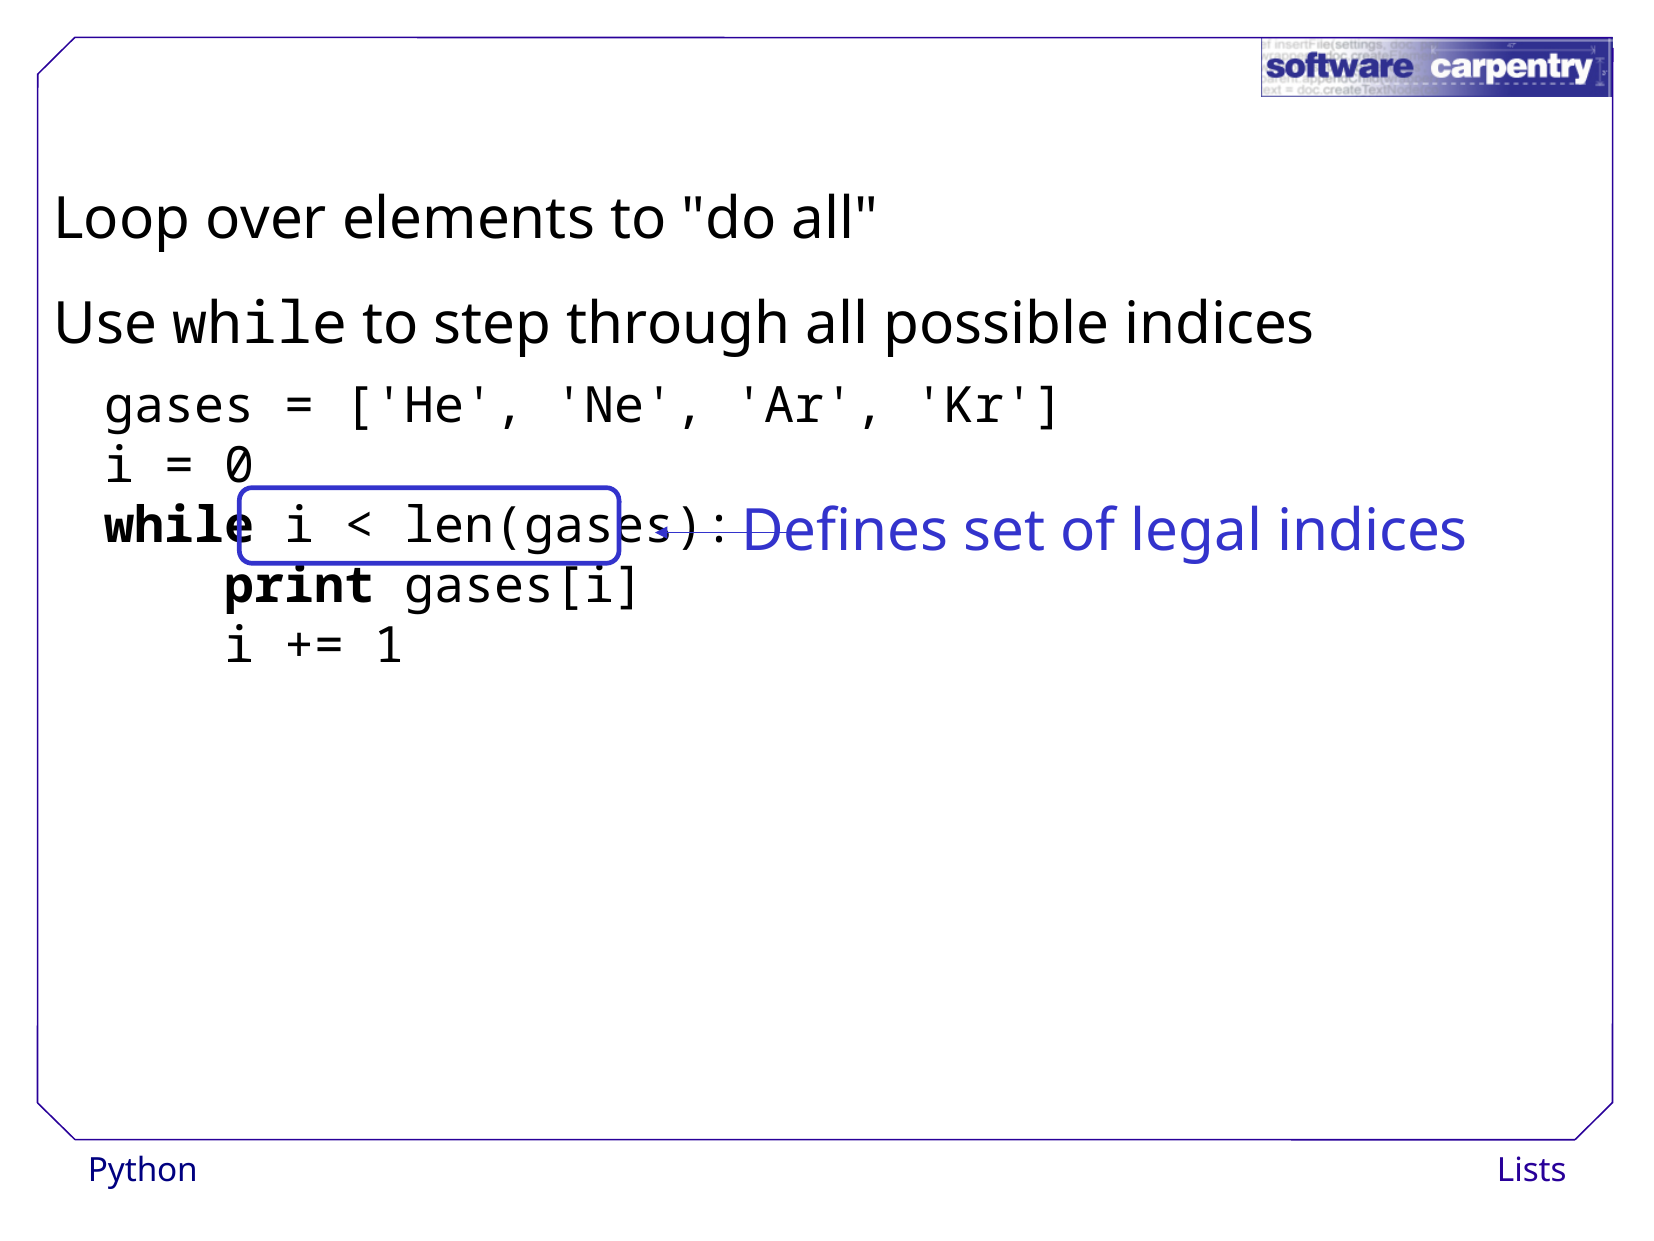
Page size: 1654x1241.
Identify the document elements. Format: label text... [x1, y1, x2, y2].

text_box Defines set of legal indices [726, 449, 1633, 571]
picture [1261, 39, 1613, 97]
text_box gases = ['He', 'Ne', 'Ar', 'Kr'] i = 0 while i < len(gases): print gases[i] i += 1 [89, 365, 1512, 923]
text_box Loop over elements to "do all" Use while to step through all possible indices [38, 137, 1480, 364]
